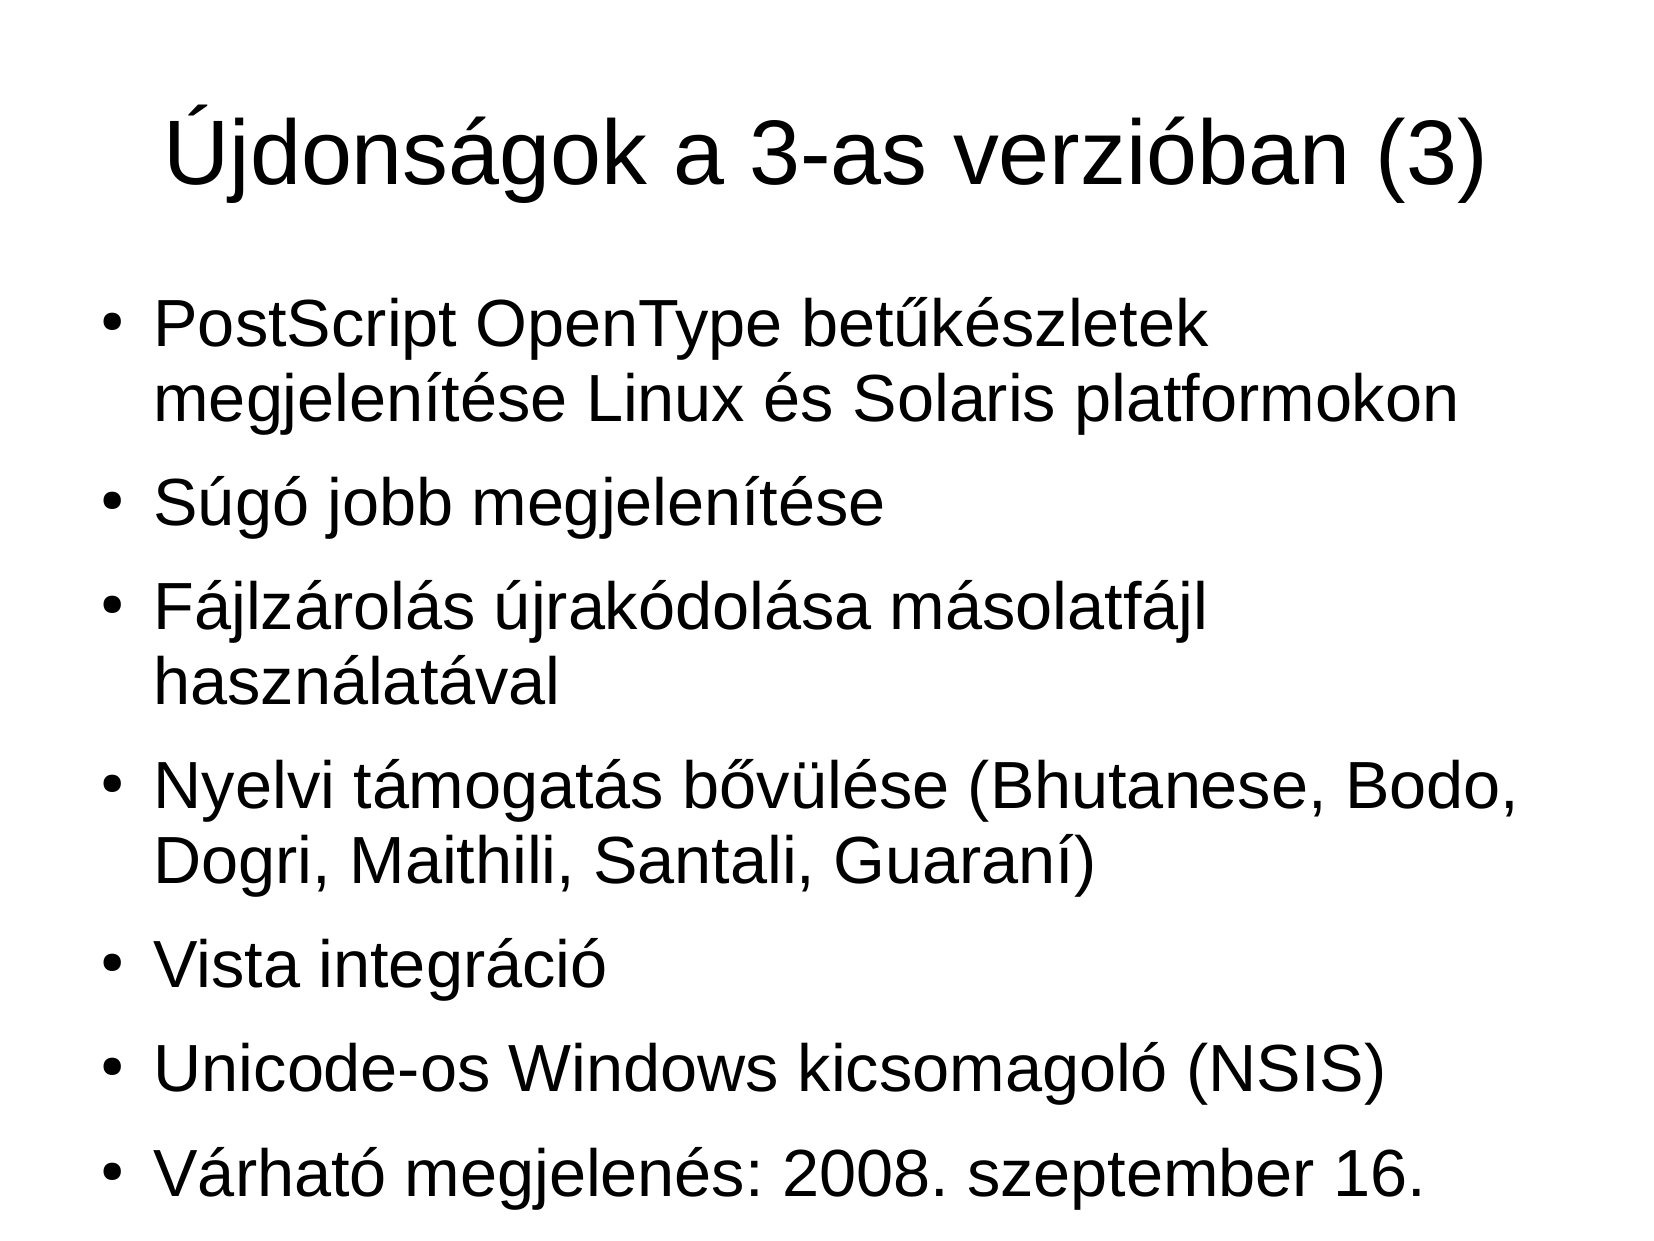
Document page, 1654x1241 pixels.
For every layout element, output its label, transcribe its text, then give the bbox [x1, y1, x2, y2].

title Újdonságok a 3-as verzióban (3) [82, 49, 1571, 257]
list PostScript OpenType betűkészletek megjelenítése Linux és Solaris platformokon Súgó jobb megjelenítése Fájlzárolás újrakódolása másolatfájl használatával Nyelvi támogatás bővülése (Bhutanese, Bodo, Dogri, Maithili, Santali, Guaraní) Vista integráció Unicode-os Windows kicsomagoló (NSIS) Várható megjelenés: 2008. szeptember 16. [82, 285, 1571, 1211]
